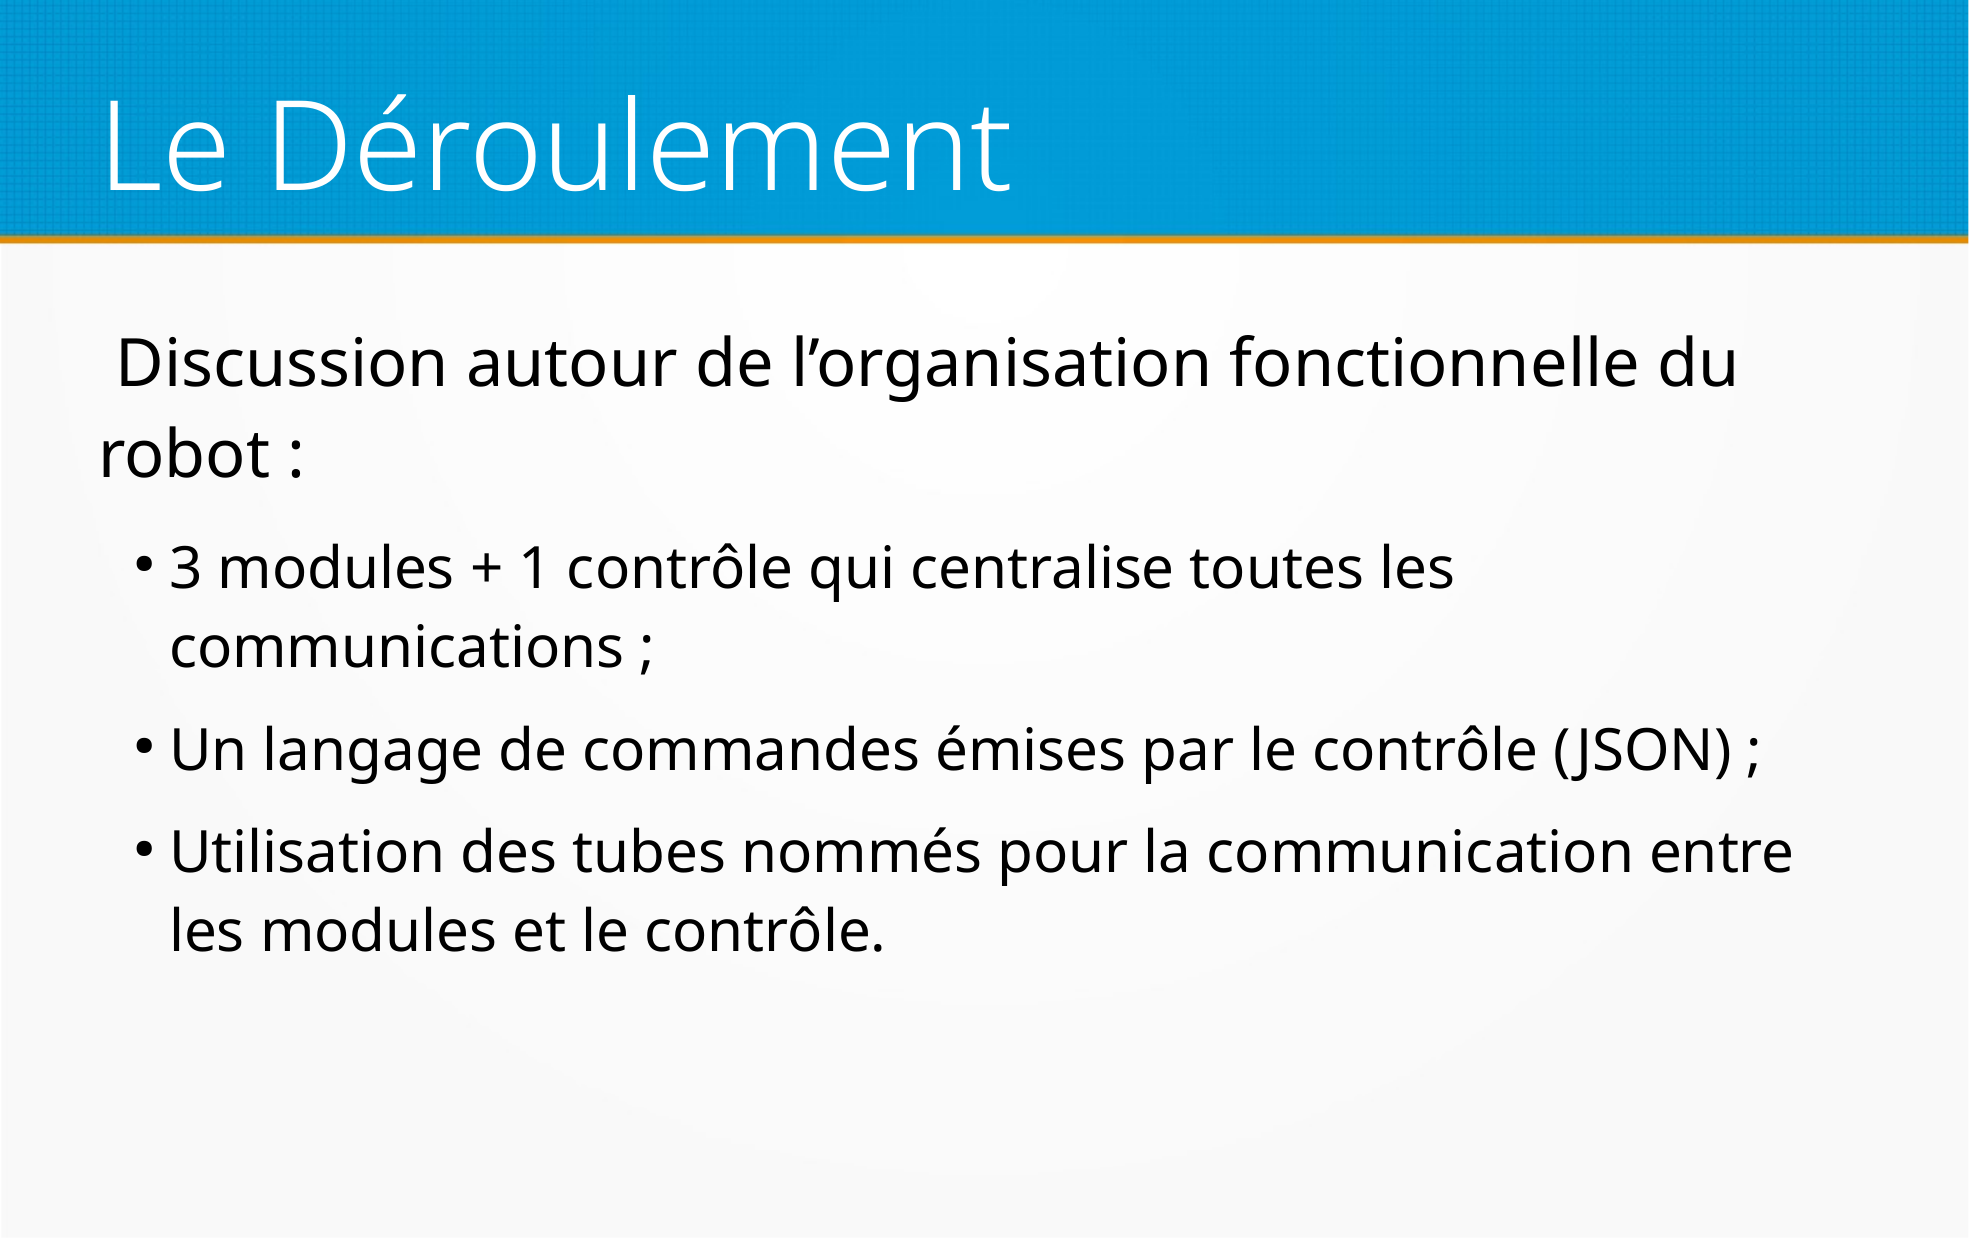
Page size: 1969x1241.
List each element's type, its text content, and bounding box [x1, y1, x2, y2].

title Le Déroulement [98, 19, 1870, 227]
list Discussion autour de l’organisation fonctionnelle du robot : 3 modules + 1 contrôle qui centralise toutes les communications ; Un langage de commandes émises par le contrôle (JSON) ; Utilisation des tubes nommés pour la communication entre les modules et le contrôle. [98, 315, 1861, 1081]
picture [0, 233, 1969, 1241]
